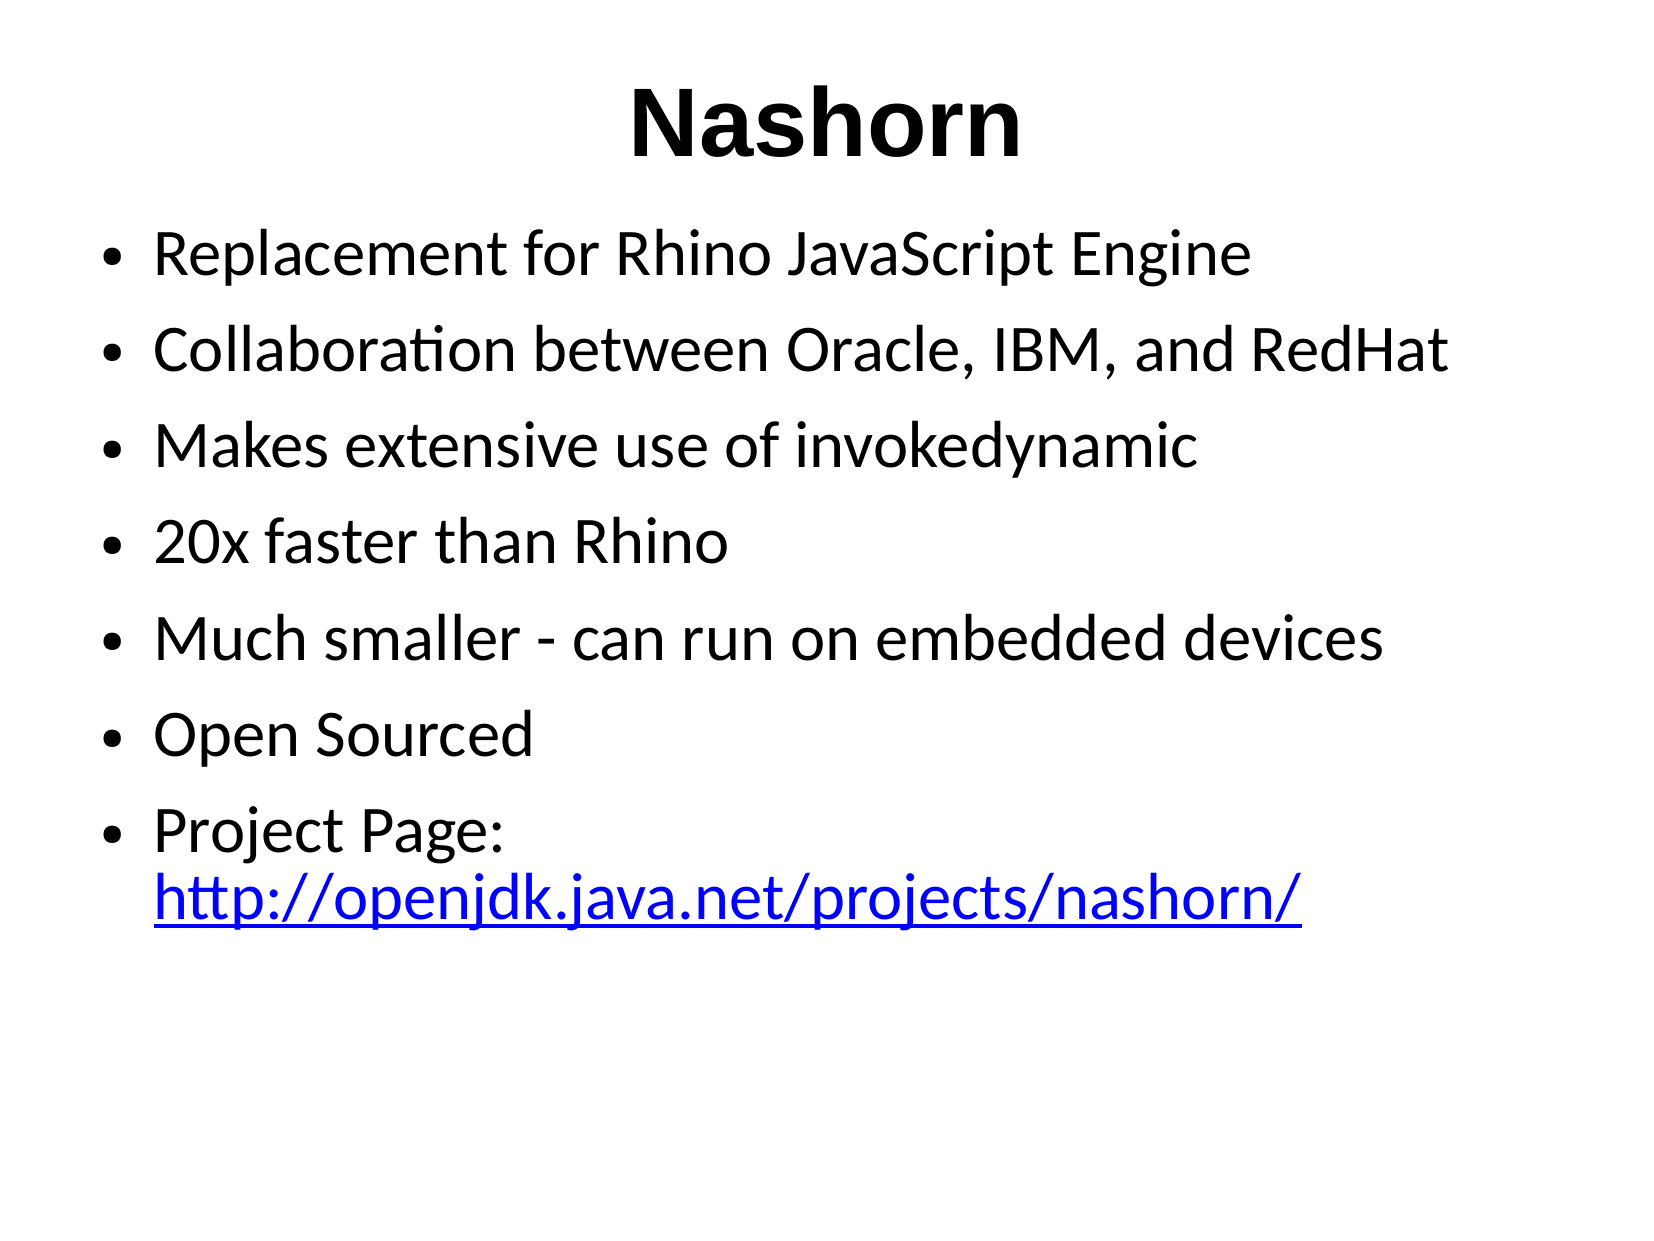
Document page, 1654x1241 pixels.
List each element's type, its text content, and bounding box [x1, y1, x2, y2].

list Replacement for Rhino JavaScript Engine Collaboration between Oracle, IBM, and RedHat Makes extensive use of invokedynamic 20x faster than Rhino Much smaller - can run on embedded devices Open Sourced Project Page: http://openjdk.java.net/projects/nashorn/ [82, 225, 1538, 1186]
title Nashorn [82, 49, 1571, 196]
